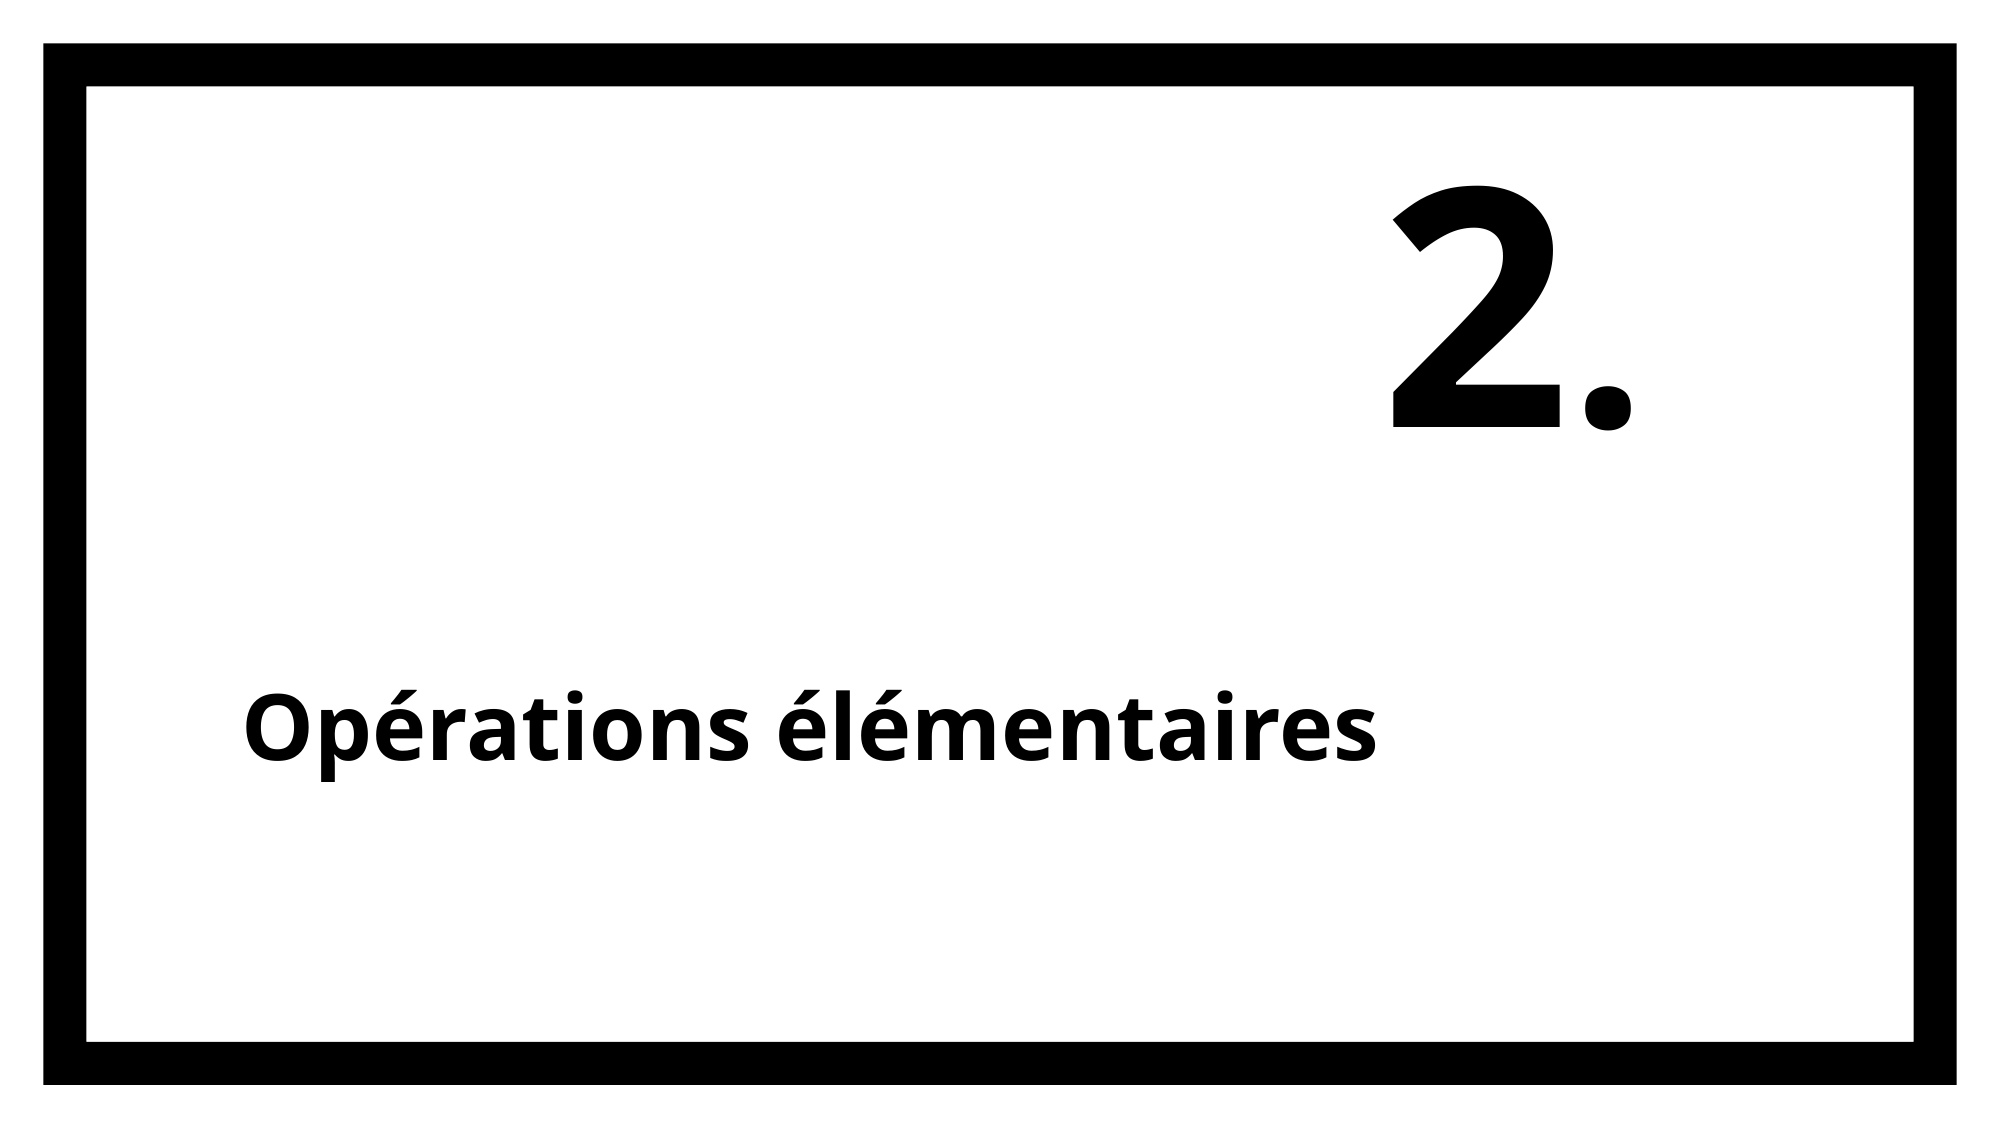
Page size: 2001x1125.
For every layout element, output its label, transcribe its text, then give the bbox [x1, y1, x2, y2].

text_box Opérations élémentaires [221, 546, 1512, 801]
text_box 2. [1360, 73, 1849, 497]
